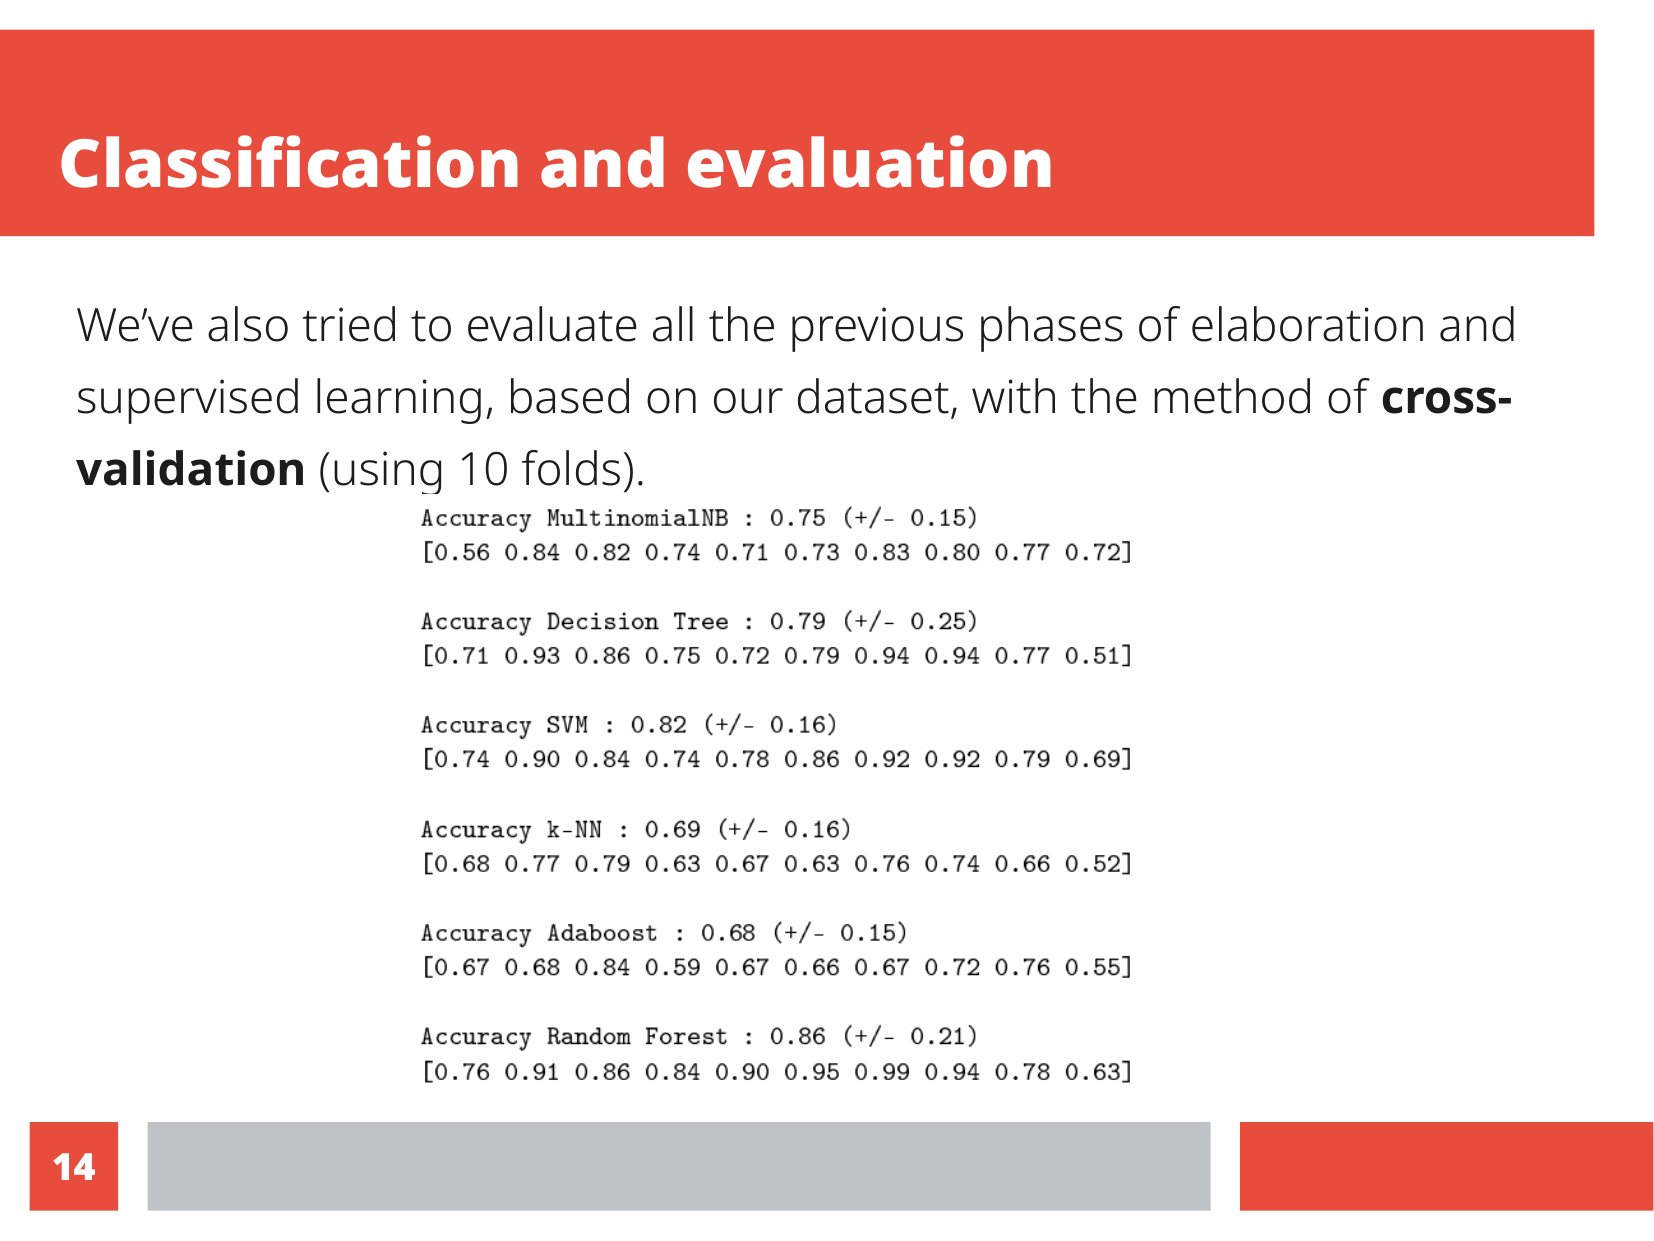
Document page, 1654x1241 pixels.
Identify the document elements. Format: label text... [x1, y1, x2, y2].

text_box We’ve also tried to evaluate all the previous phases of elaboration and supervised learning, based on our dataset, with the method of cross-validation (using 10 folds). [76, 283, 1582, 886]
title Classification and evaluation [59, 59, 1595, 207]
picture [401, 494, 1158, 1103]
